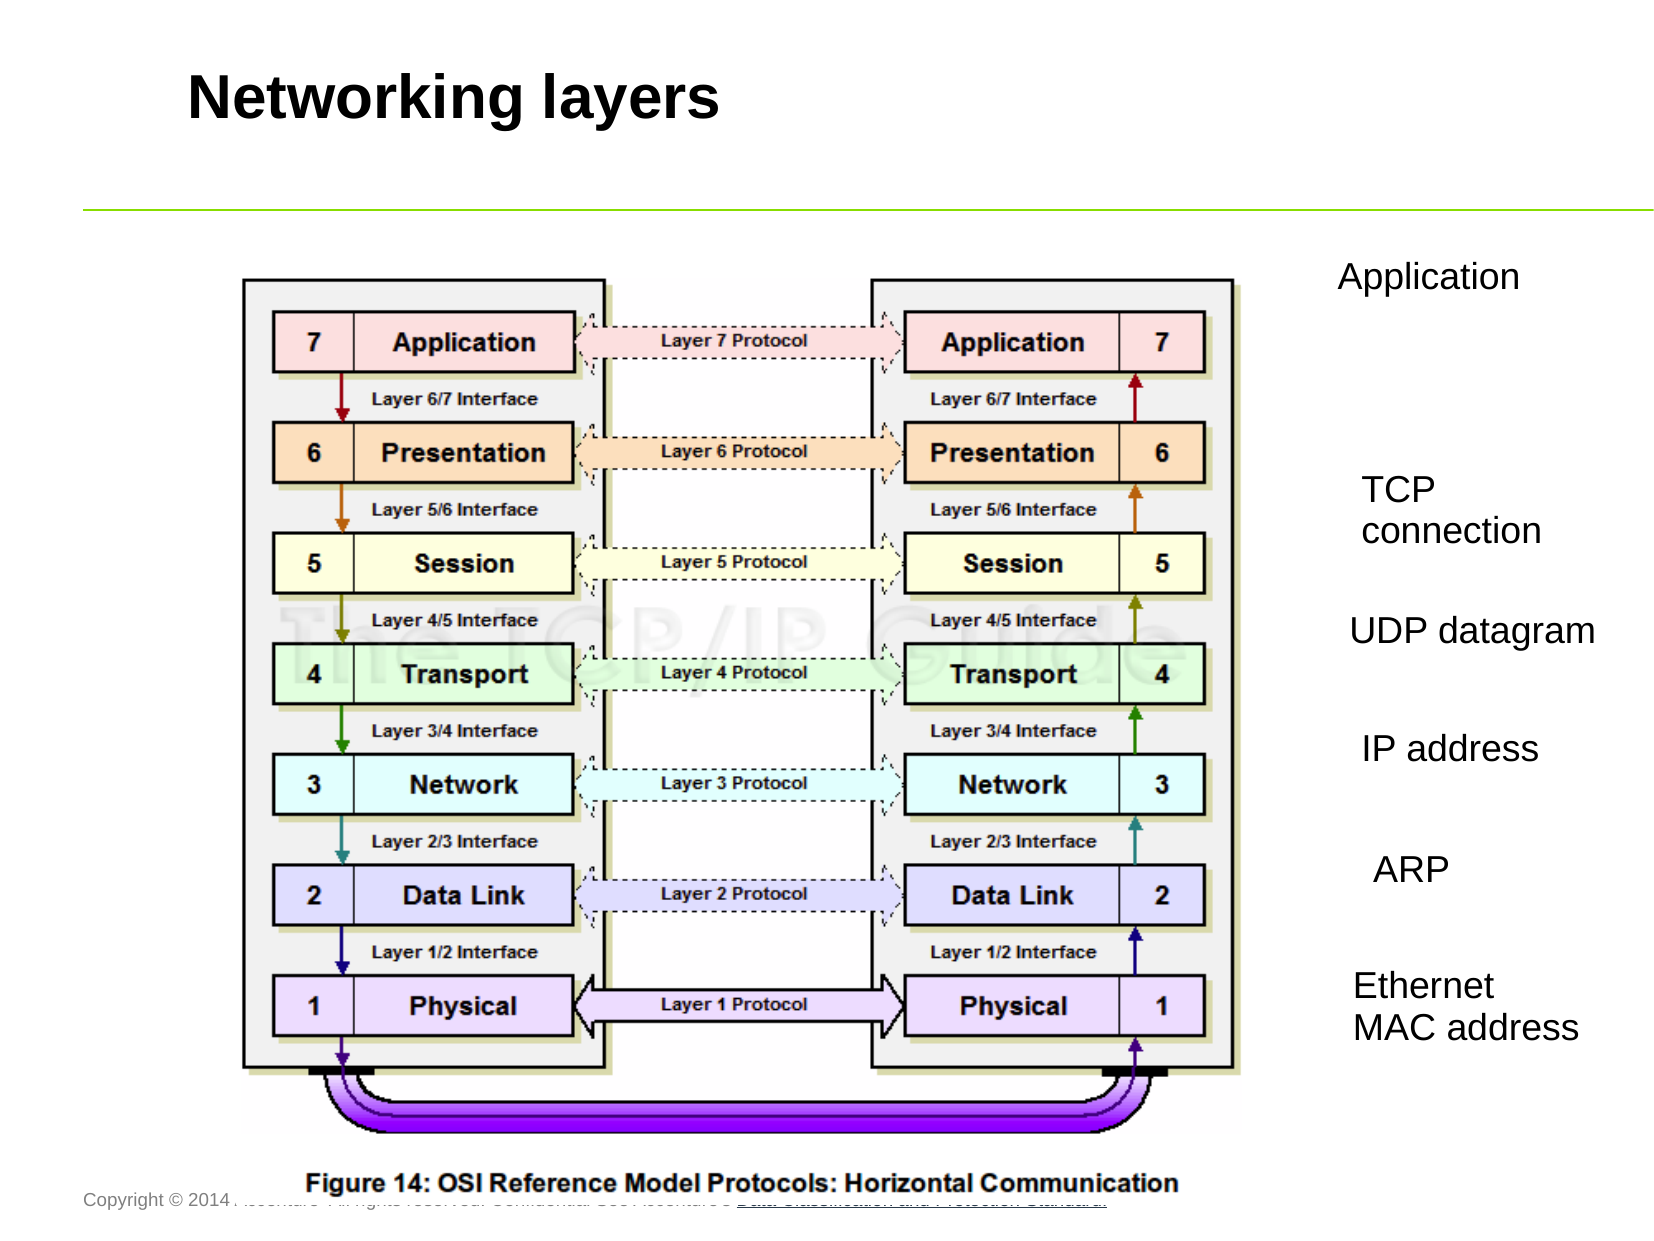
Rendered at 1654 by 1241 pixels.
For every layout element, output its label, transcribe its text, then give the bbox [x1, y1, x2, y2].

text_box TCP connection [1346, 460, 1617, 560]
text_box UDP datagram [1334, 602, 1612, 660]
text_box Application [1323, 248, 1536, 305]
text_box ARP [1358, 840, 1615, 898]
picture [236, 271, 1251, 1205]
title Networking layers [187, 42, 1425, 153]
text_box Ethernet MAC address [1338, 956, 1595, 1056]
text_box IP address [1346, 720, 1555, 778]
